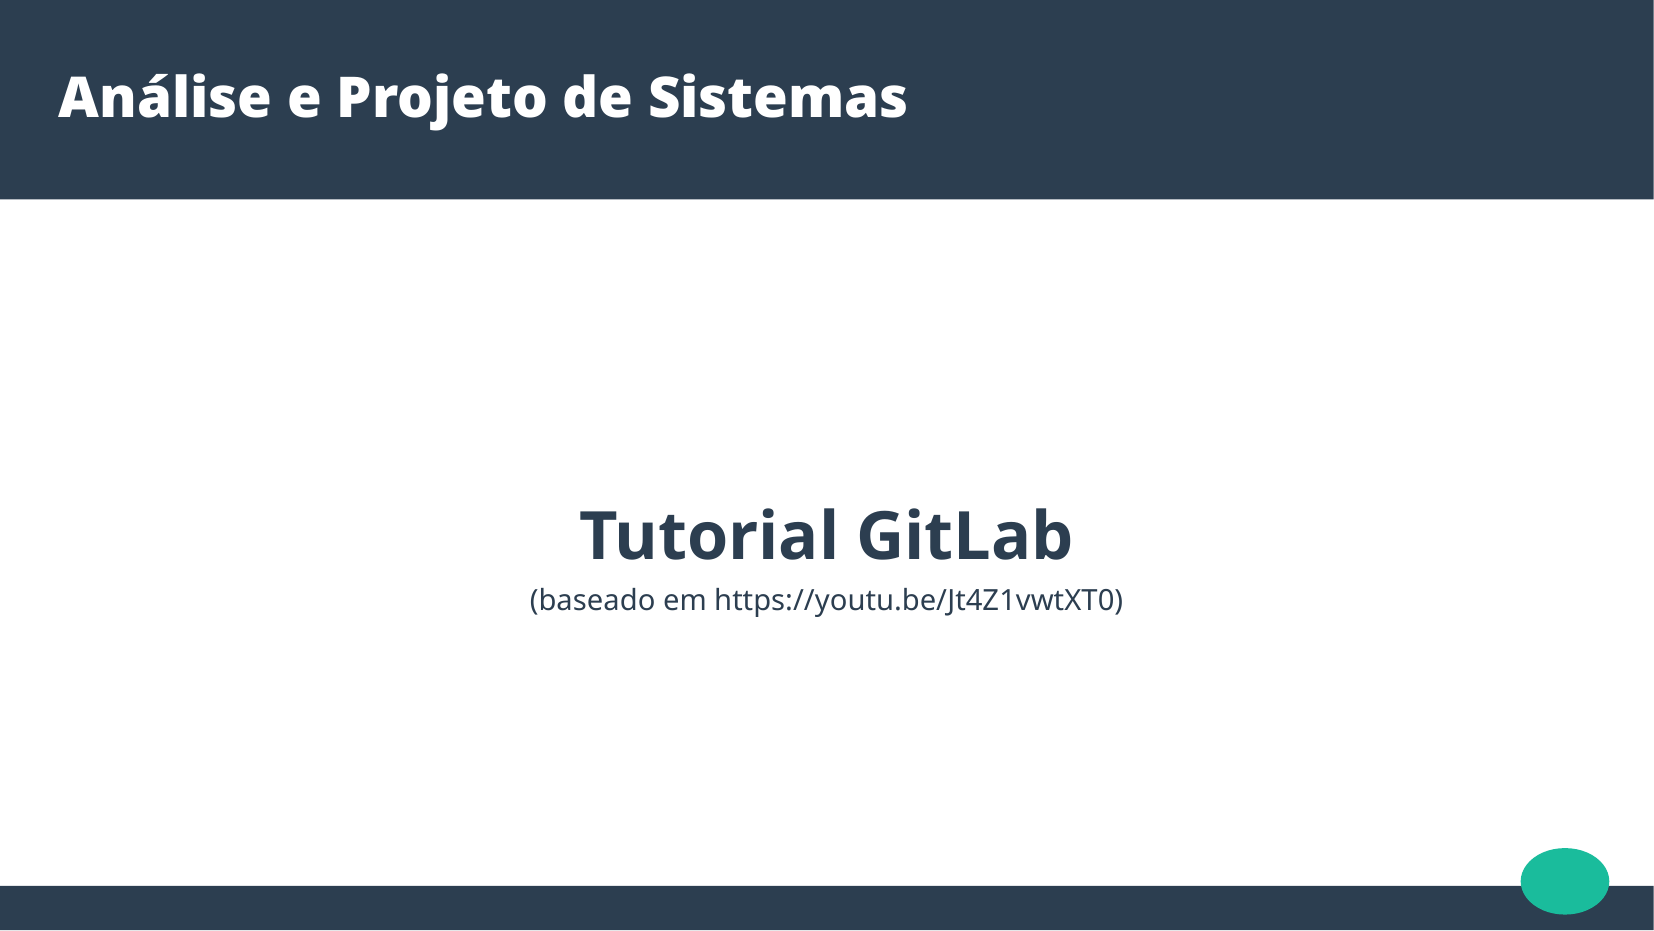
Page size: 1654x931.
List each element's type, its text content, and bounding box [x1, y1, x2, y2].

title Análise e Projeto de Sistemas [58, 37, 1595, 156]
subtitle Tutorial GitLab (baseado em https://youtu.be/Jt4Z1vwtXT0) [59, 243, 1595, 864]
